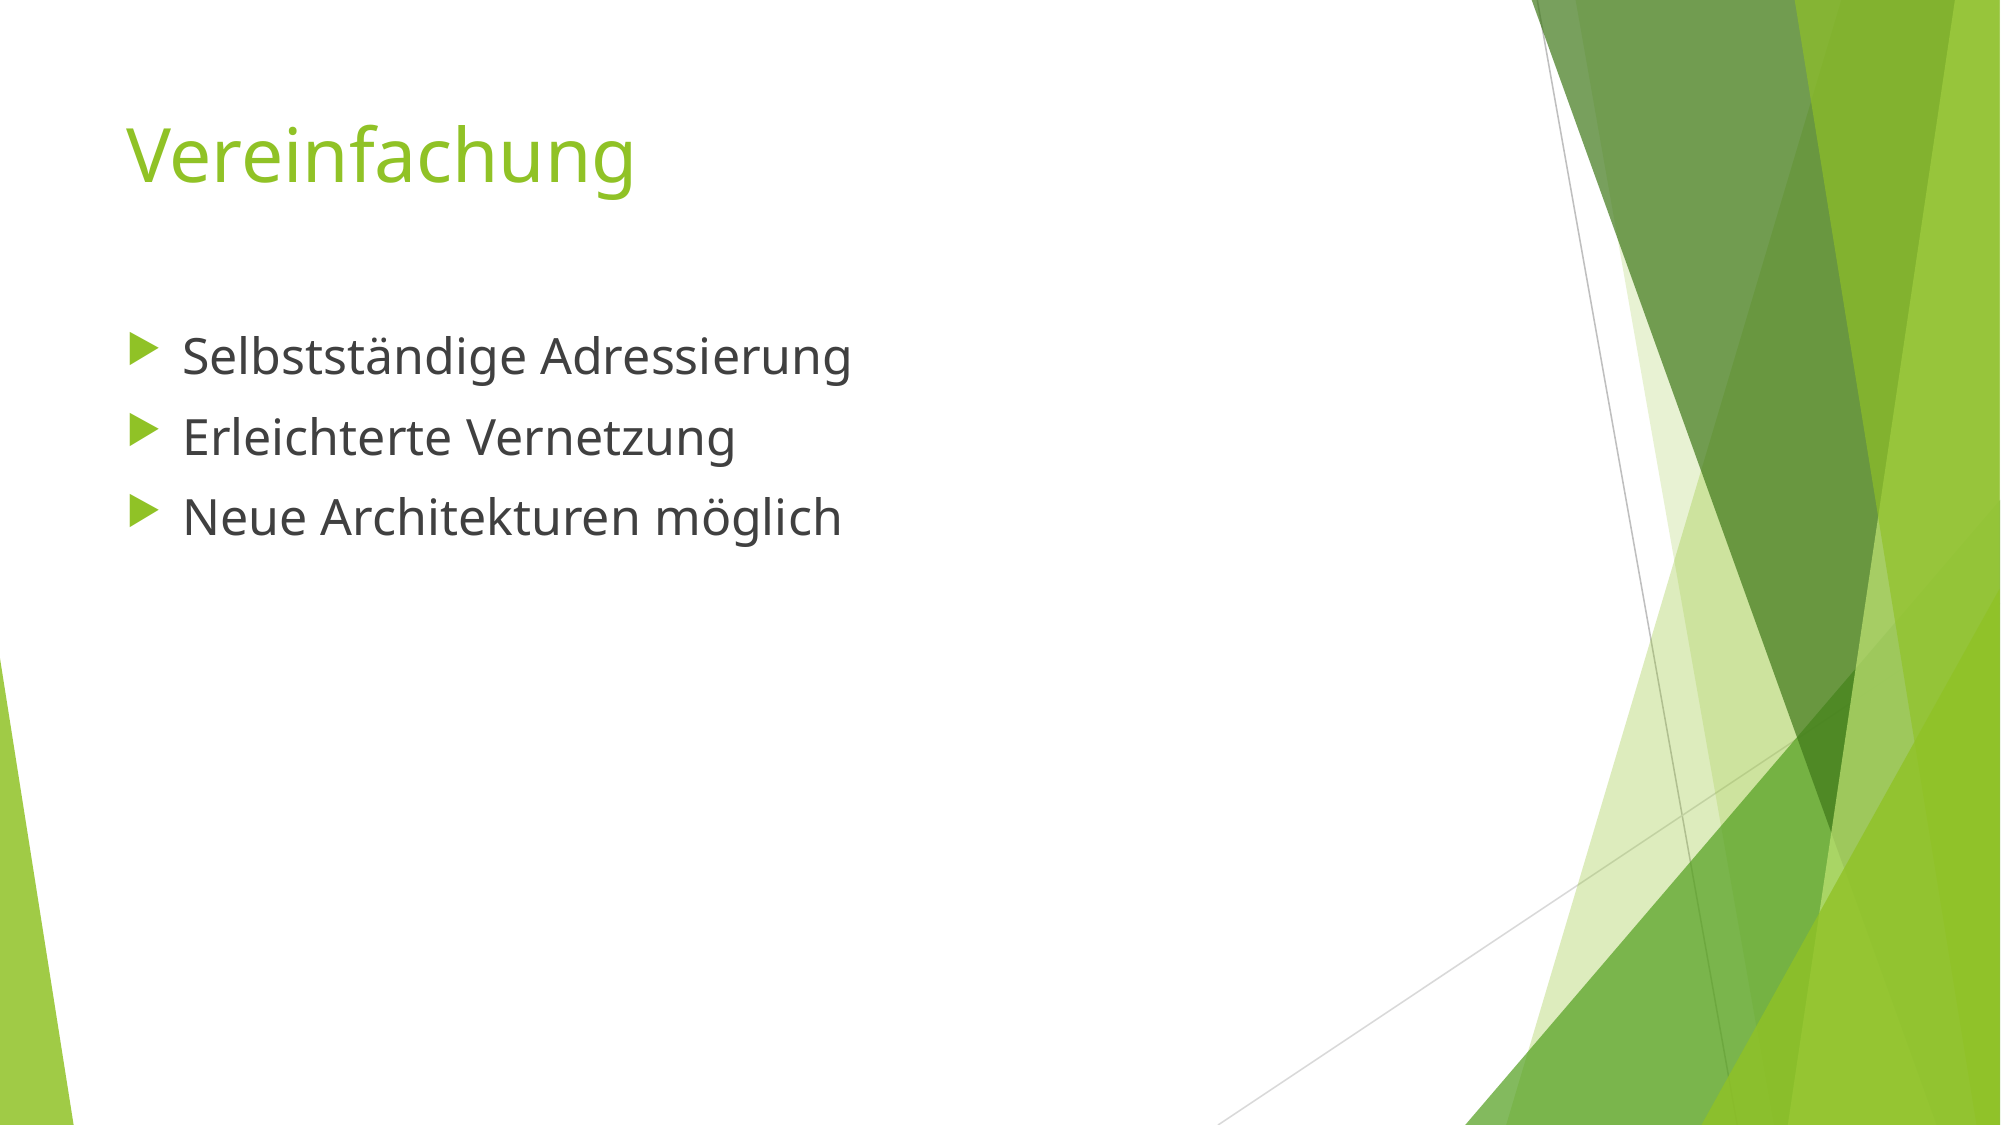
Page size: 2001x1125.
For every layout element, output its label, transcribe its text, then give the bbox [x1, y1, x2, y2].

title Vereinfachung [111, 99, 1522, 316]
list Selbstständige Adressierung Erleichterte Vernetzung Neue Architekturen möglich [111, 316, 1522, 992]
